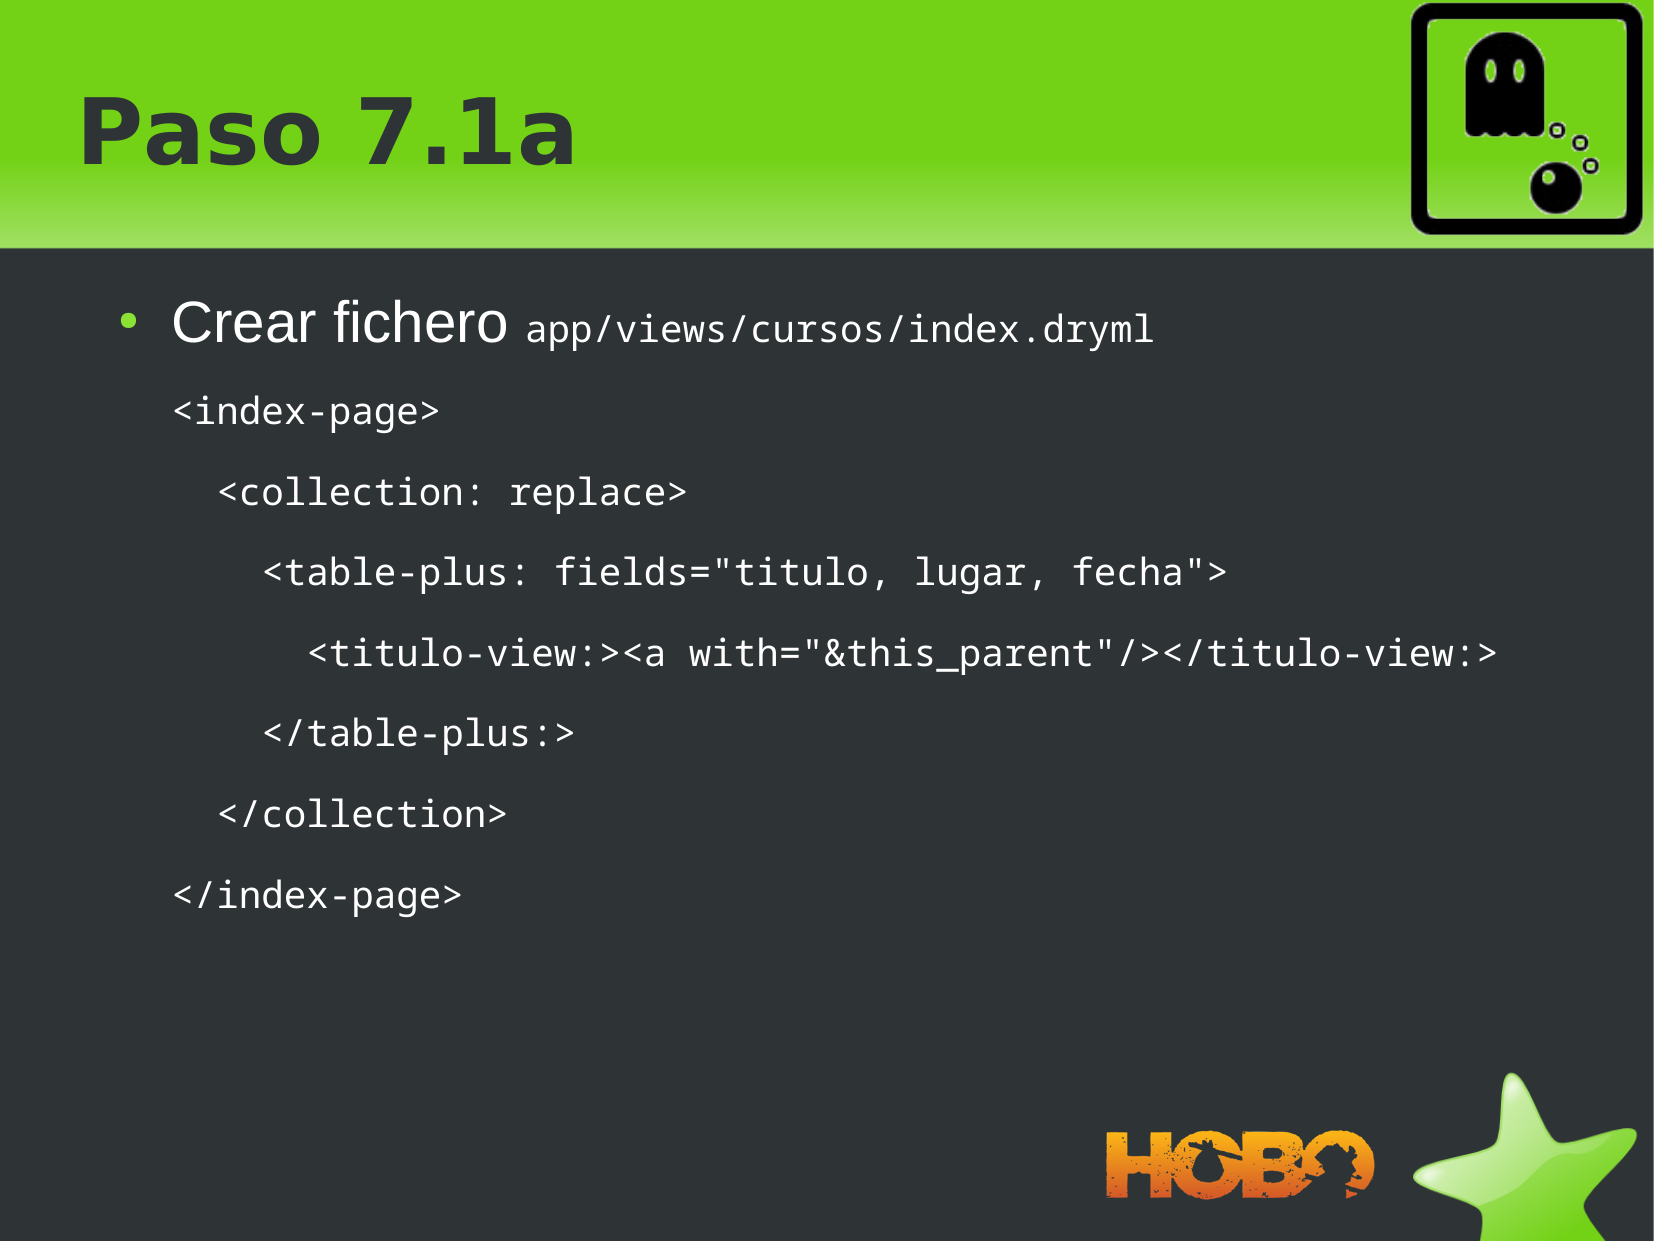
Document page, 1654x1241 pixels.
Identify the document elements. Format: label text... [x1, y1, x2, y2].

title Paso 7.1a [76, 29, 1565, 237]
list Crear fichero app/views/cursos/index.dryml <index-page> <collection: replace> <table-plus: fields="titulo, lugar, fecha"> <titulo-view:><a with="&this_parent"/></titulo-view:> </table-plus:> </collection> </index-page> [82, 290, 1571, 1109]
picture [0, 0, 1654, 1241]
